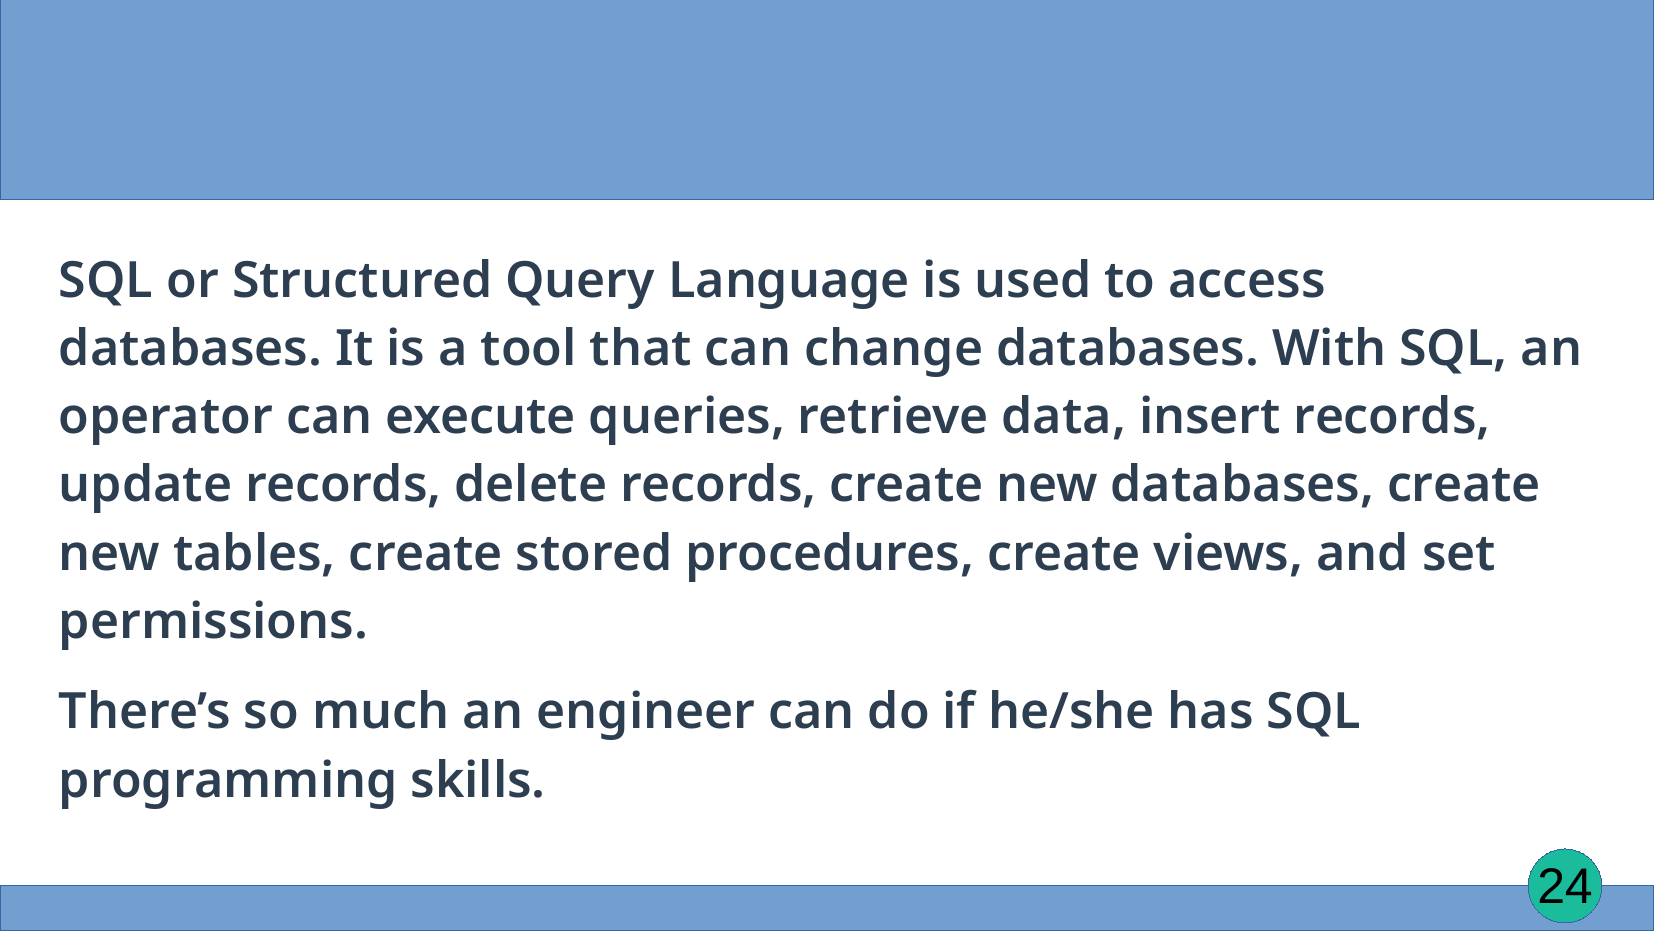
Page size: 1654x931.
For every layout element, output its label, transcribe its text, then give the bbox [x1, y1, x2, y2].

list SQL or Structured Query Language is used to access databases. It is a tool that can change databases. With SQL, an operator can execute queries, retrieve data, insert records, update records, delete records, create new databases, create new tables, create stored procedures, create views, and set permissions. There’s so much an engineer can do if he/she has SQL programming skills. [59, 243, 1595, 864]
